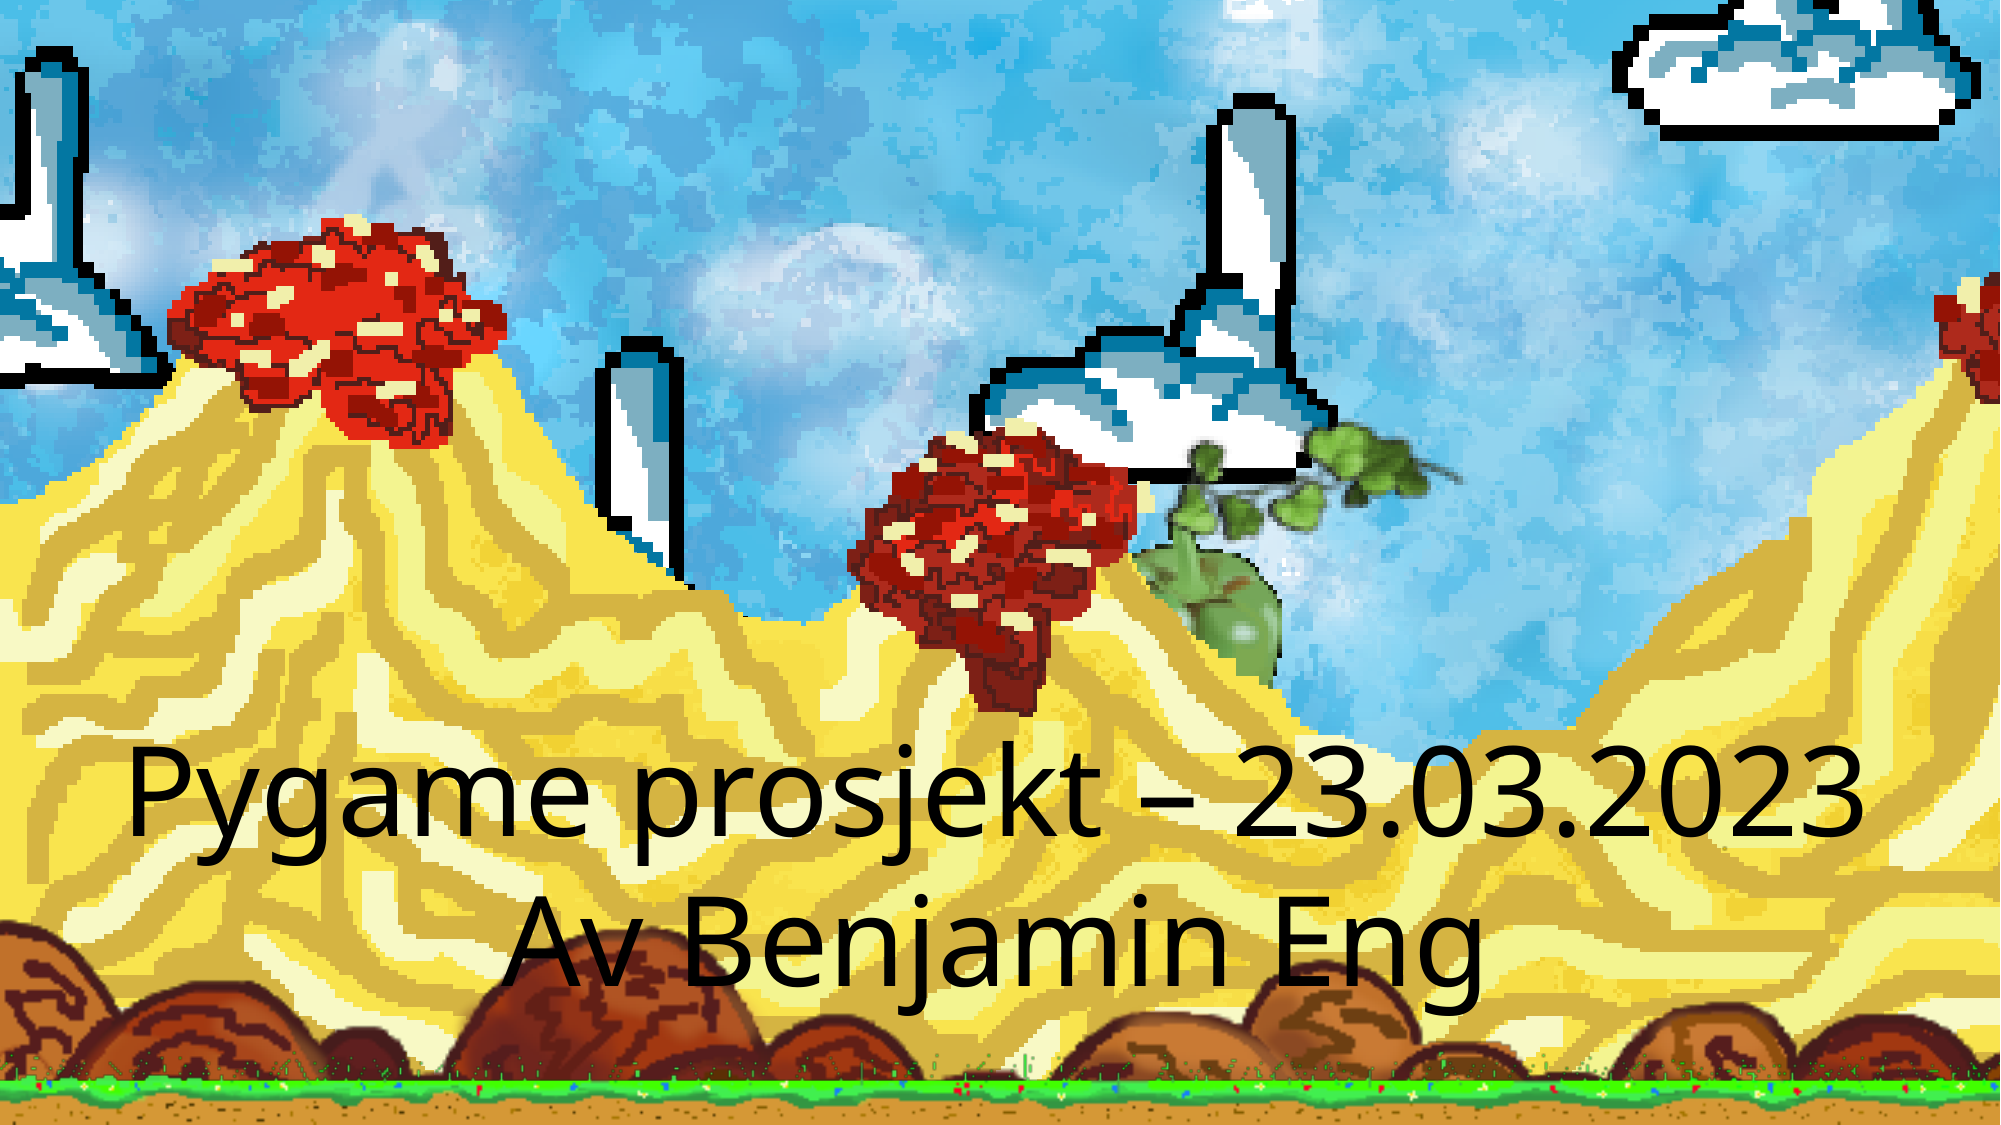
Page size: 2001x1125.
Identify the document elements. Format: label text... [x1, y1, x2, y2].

picture [1814, 0, 1901, 45]
picture [0, 1022, 2000, 1125]
picture [0, 0, 2000, 703]
text_box Pygame prosjekt – 23.03.2023 Av Benjamin Eng [0, 703, 2000, 1022]
